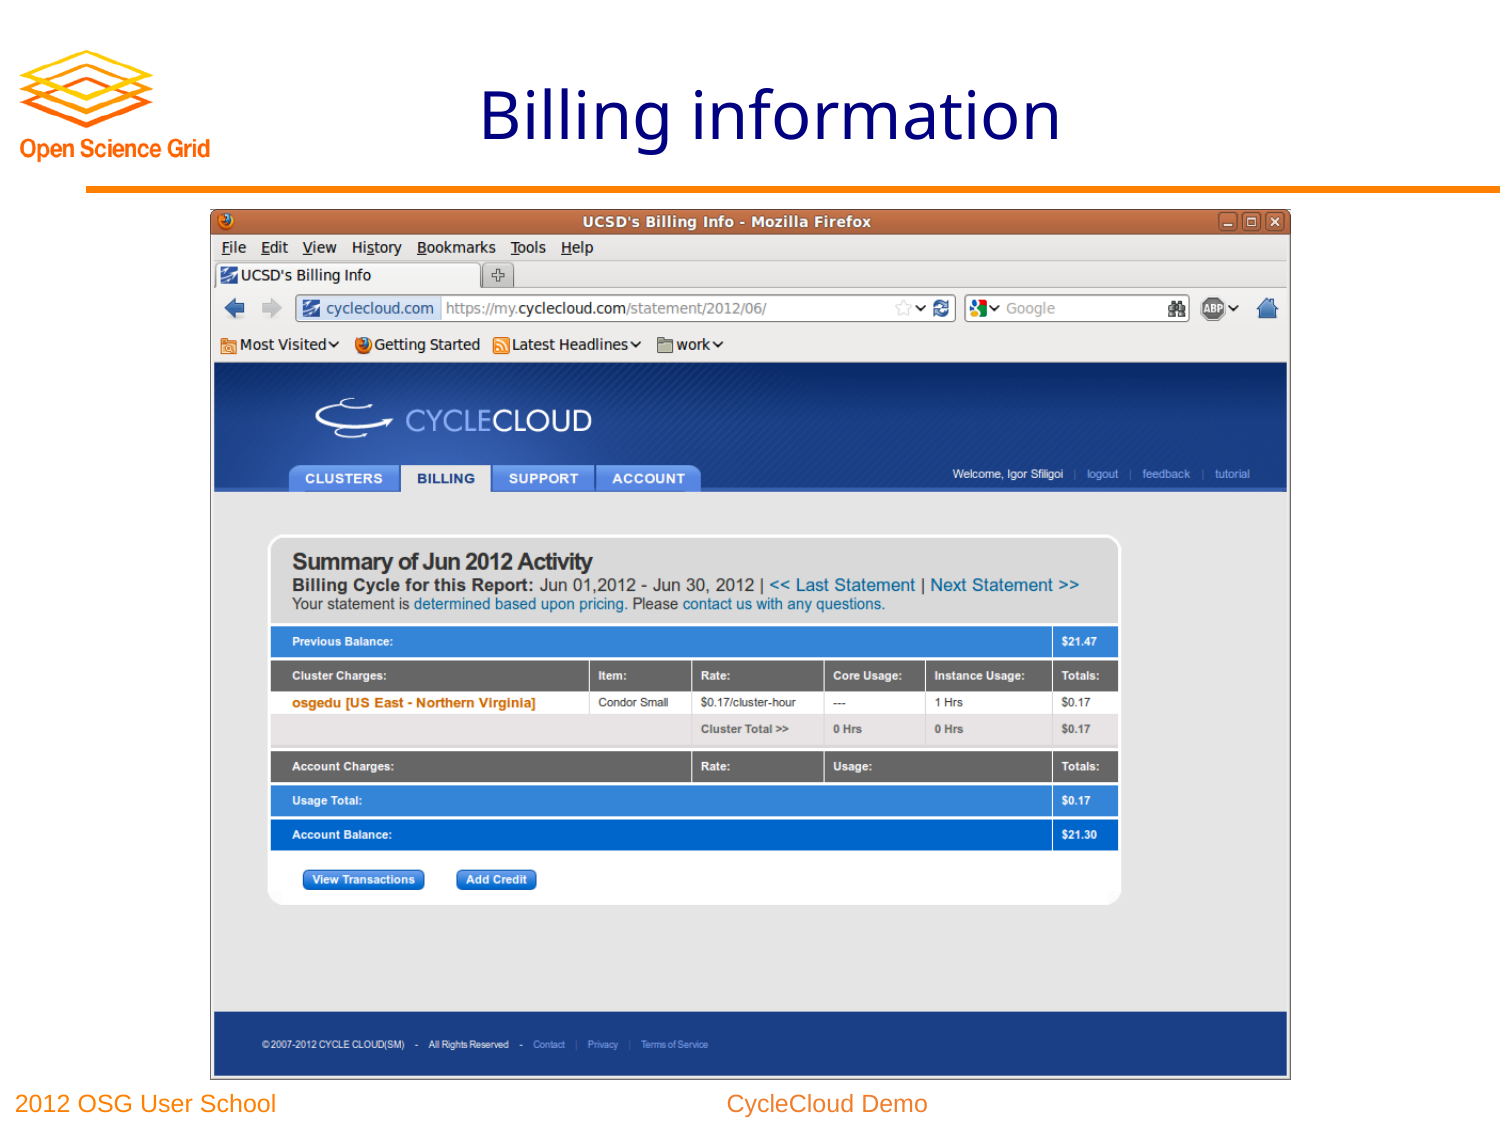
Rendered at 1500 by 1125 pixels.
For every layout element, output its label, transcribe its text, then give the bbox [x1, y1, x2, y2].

picture [210, 209, 1291, 1081]
title Billing information [201, 18, 1342, 207]
picture [0, 27, 201, 179]
